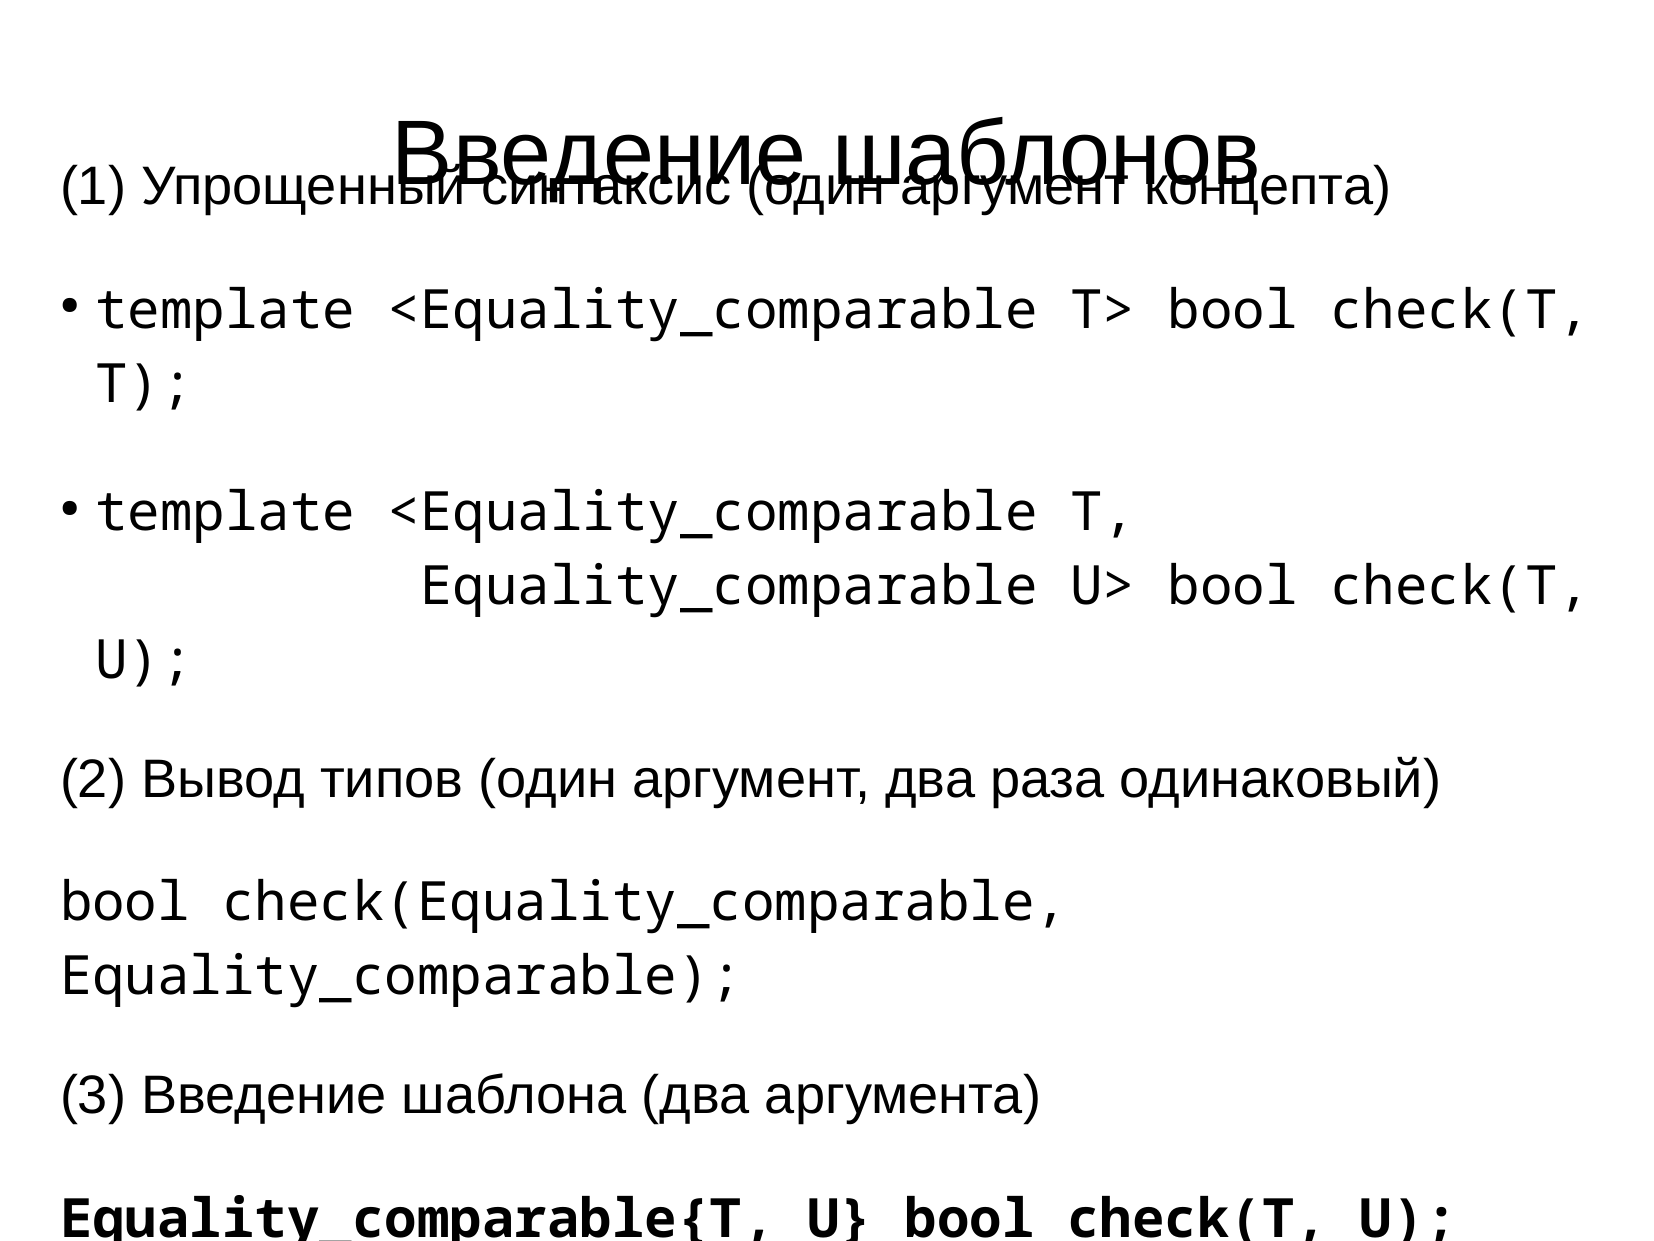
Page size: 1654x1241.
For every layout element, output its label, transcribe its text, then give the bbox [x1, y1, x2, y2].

subtitle (1) Упрощенный синтаксис (один аргумент концепта) template <Equality_comparable T> bool check(T, T); template <Equality_comparable T, Equality_comparable U> bool check(T, U); (2) Вывод типов (один аргумент, два раза одинаковый) bool check(Equality_comparable, Equality_comparable); (3) Введение шаблона (два аргумента) Equality_comparable{T, U} bool check(T, U); [60, 270, 1609, 1139]
title Введение шаблонов [82, 49, 1571, 257]
